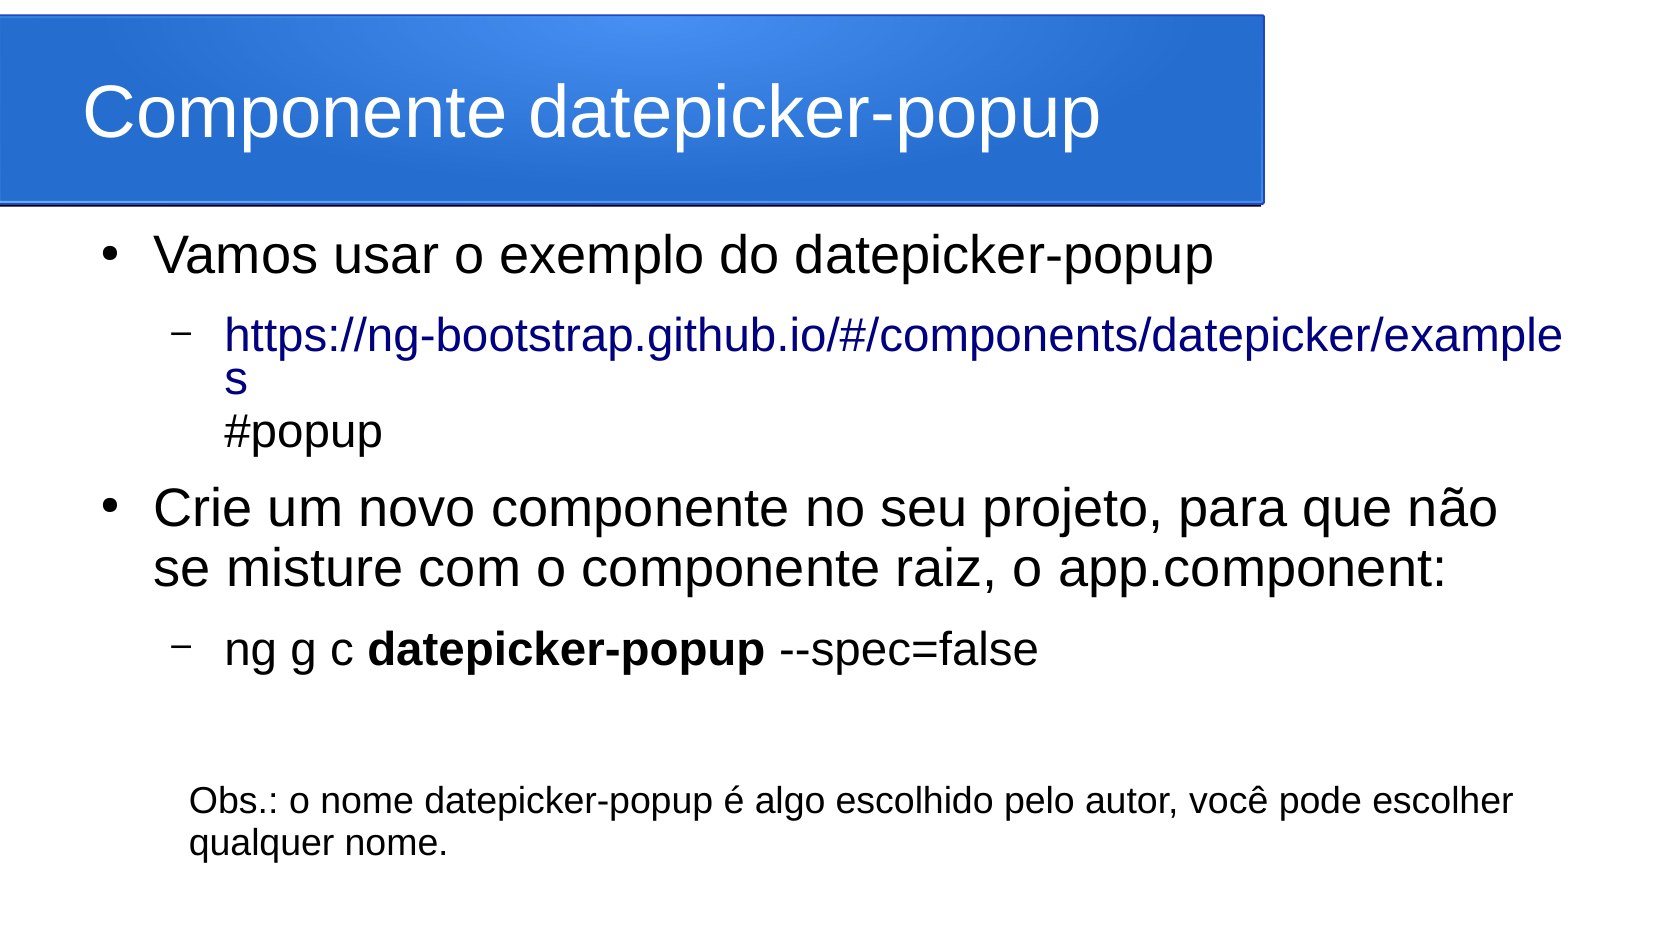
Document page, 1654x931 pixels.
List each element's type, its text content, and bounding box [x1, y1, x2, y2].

text_box Obs.: o nome datepicker-popup é algo escolhido pelo autor, você pode escolher qualquer nome. [188, 779, 1514, 864]
title Componente datepicker-popup [82, 35, 1235, 189]
list Vamos usar o exemplo do datepicker-popup https://ng-bootstrap.github.io/#/components/datepicker/examples#popup Crie um novo componente no seu projeto, para que não se misture com o componente raiz, o app.component: ng g c datepicker-popup --spec=false [82, 224, 1571, 764]
